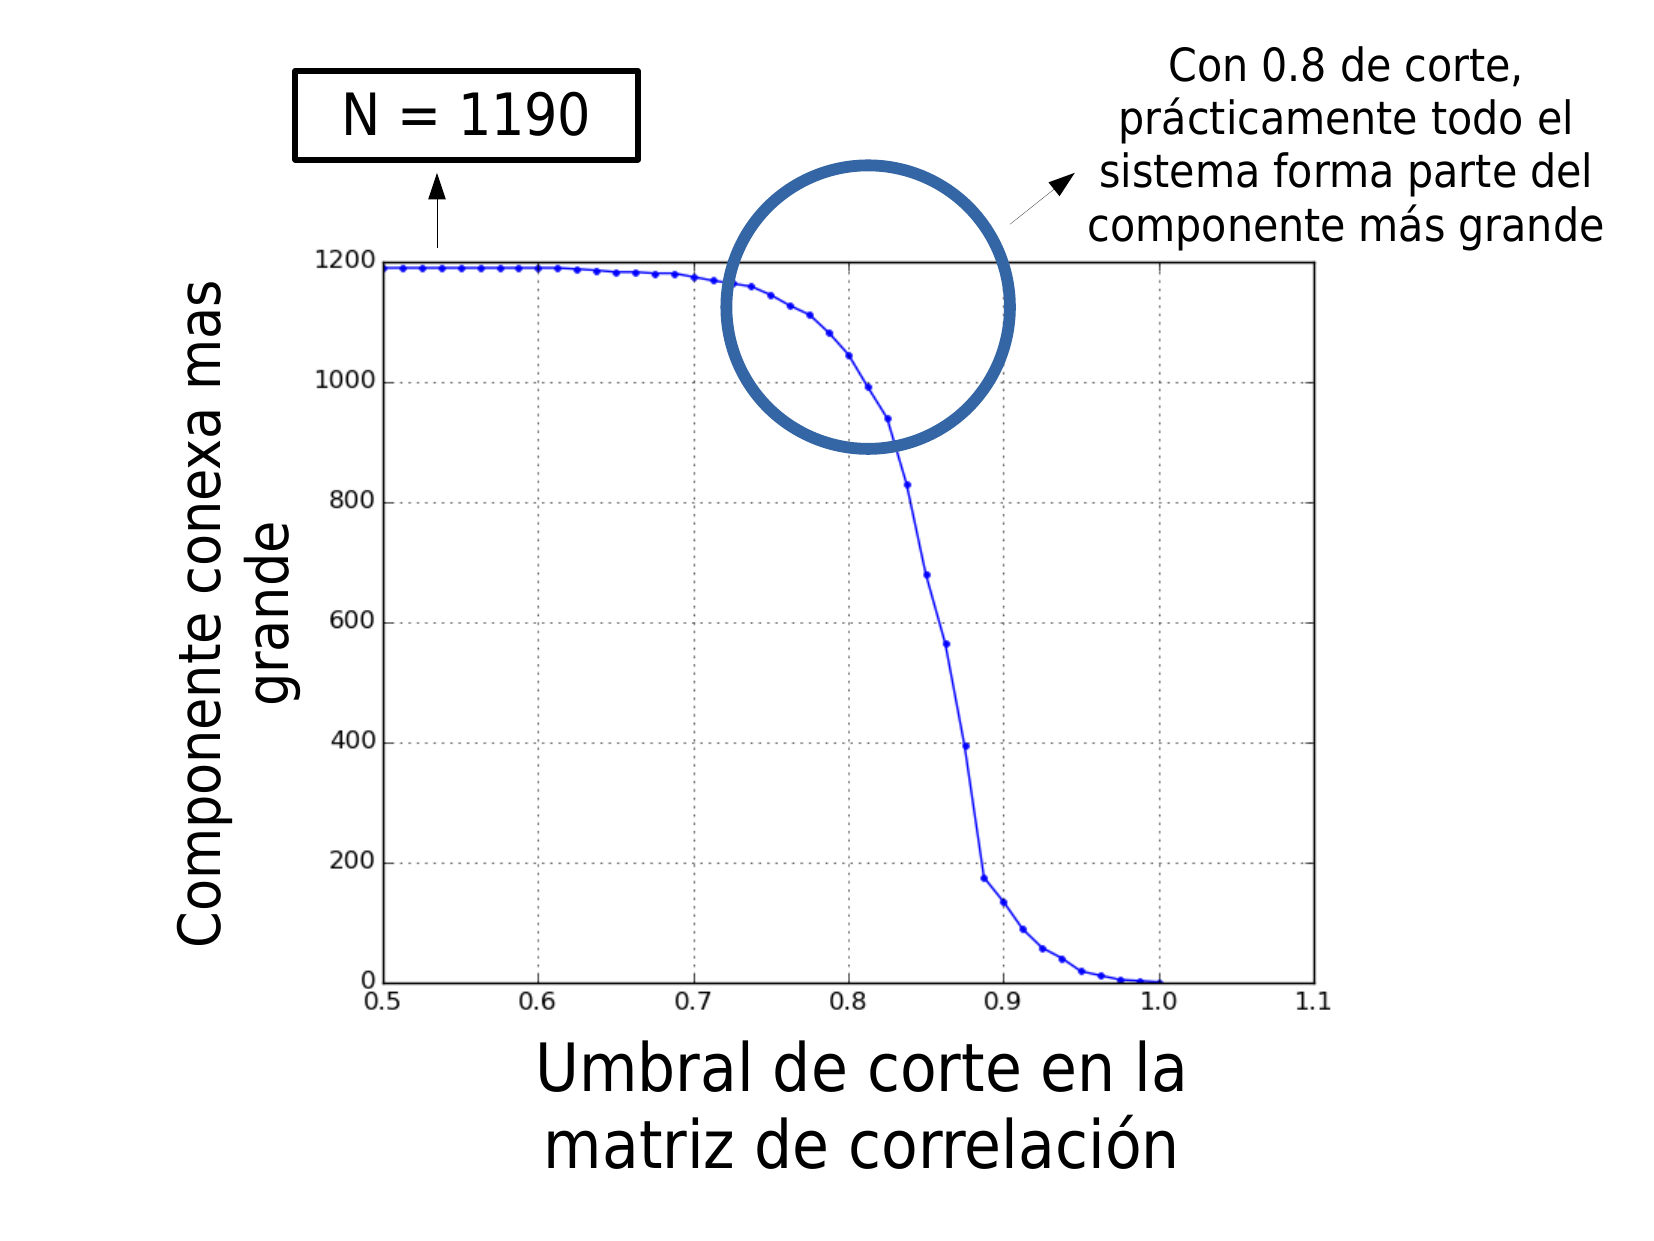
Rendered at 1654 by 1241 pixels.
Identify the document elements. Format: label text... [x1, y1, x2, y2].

text_box Componente conexa mas grande [159, 200, 311, 1028]
text_box Umbral de corte en la matriz de correlación [419, 1021, 1306, 1193]
picture [233, 172, 1434, 1073]
text_box N = 1190 [295, 70, 638, 160]
text_box Con 0.8 de corte, prácticamente todo el sistema forma parte del componente más grande [1051, 31, 1642, 261]
picture [733, 172, 1003, 442]
